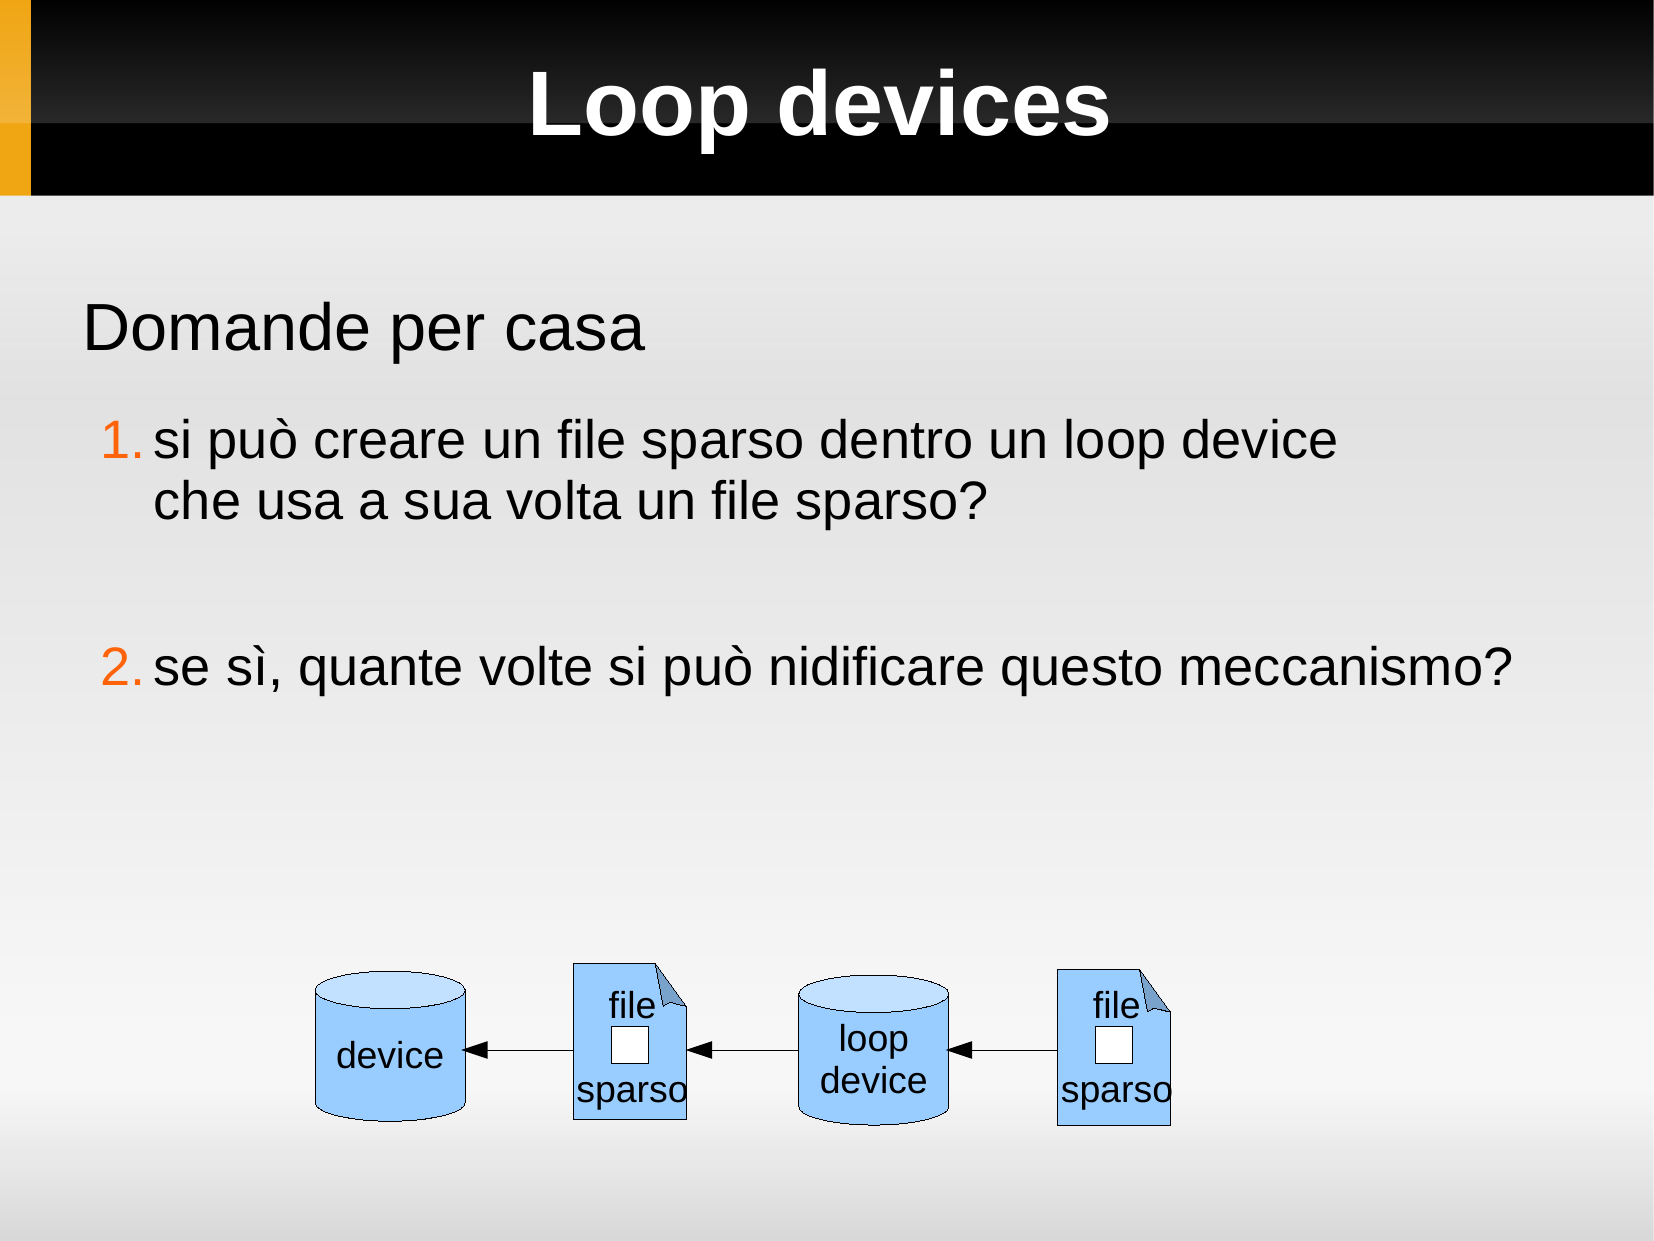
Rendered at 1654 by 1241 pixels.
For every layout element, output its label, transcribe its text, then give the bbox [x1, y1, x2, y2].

text_box [1057, 969, 1146, 977]
text_box [1095, 1026, 1133, 1064]
picture [0, 0, 1654, 1241]
title Loop devices [76, 0, 1565, 208]
text_box [1057, 1119, 1171, 1126]
text_box [573, 963, 666, 977]
text_box device [315, 991, 466, 1122]
text_box file sparso [561, 977, 704, 1119]
text_box file sparso [1045, 977, 1188, 1119]
list Domande per casa si può creare un file sparso dentro un loop device che usa a sua volta un file sparso? se sì, quante volte si può nidificare questo meccanismo? [82, 290, 1571, 938]
text_box loop device [798, 995, 949, 1126]
